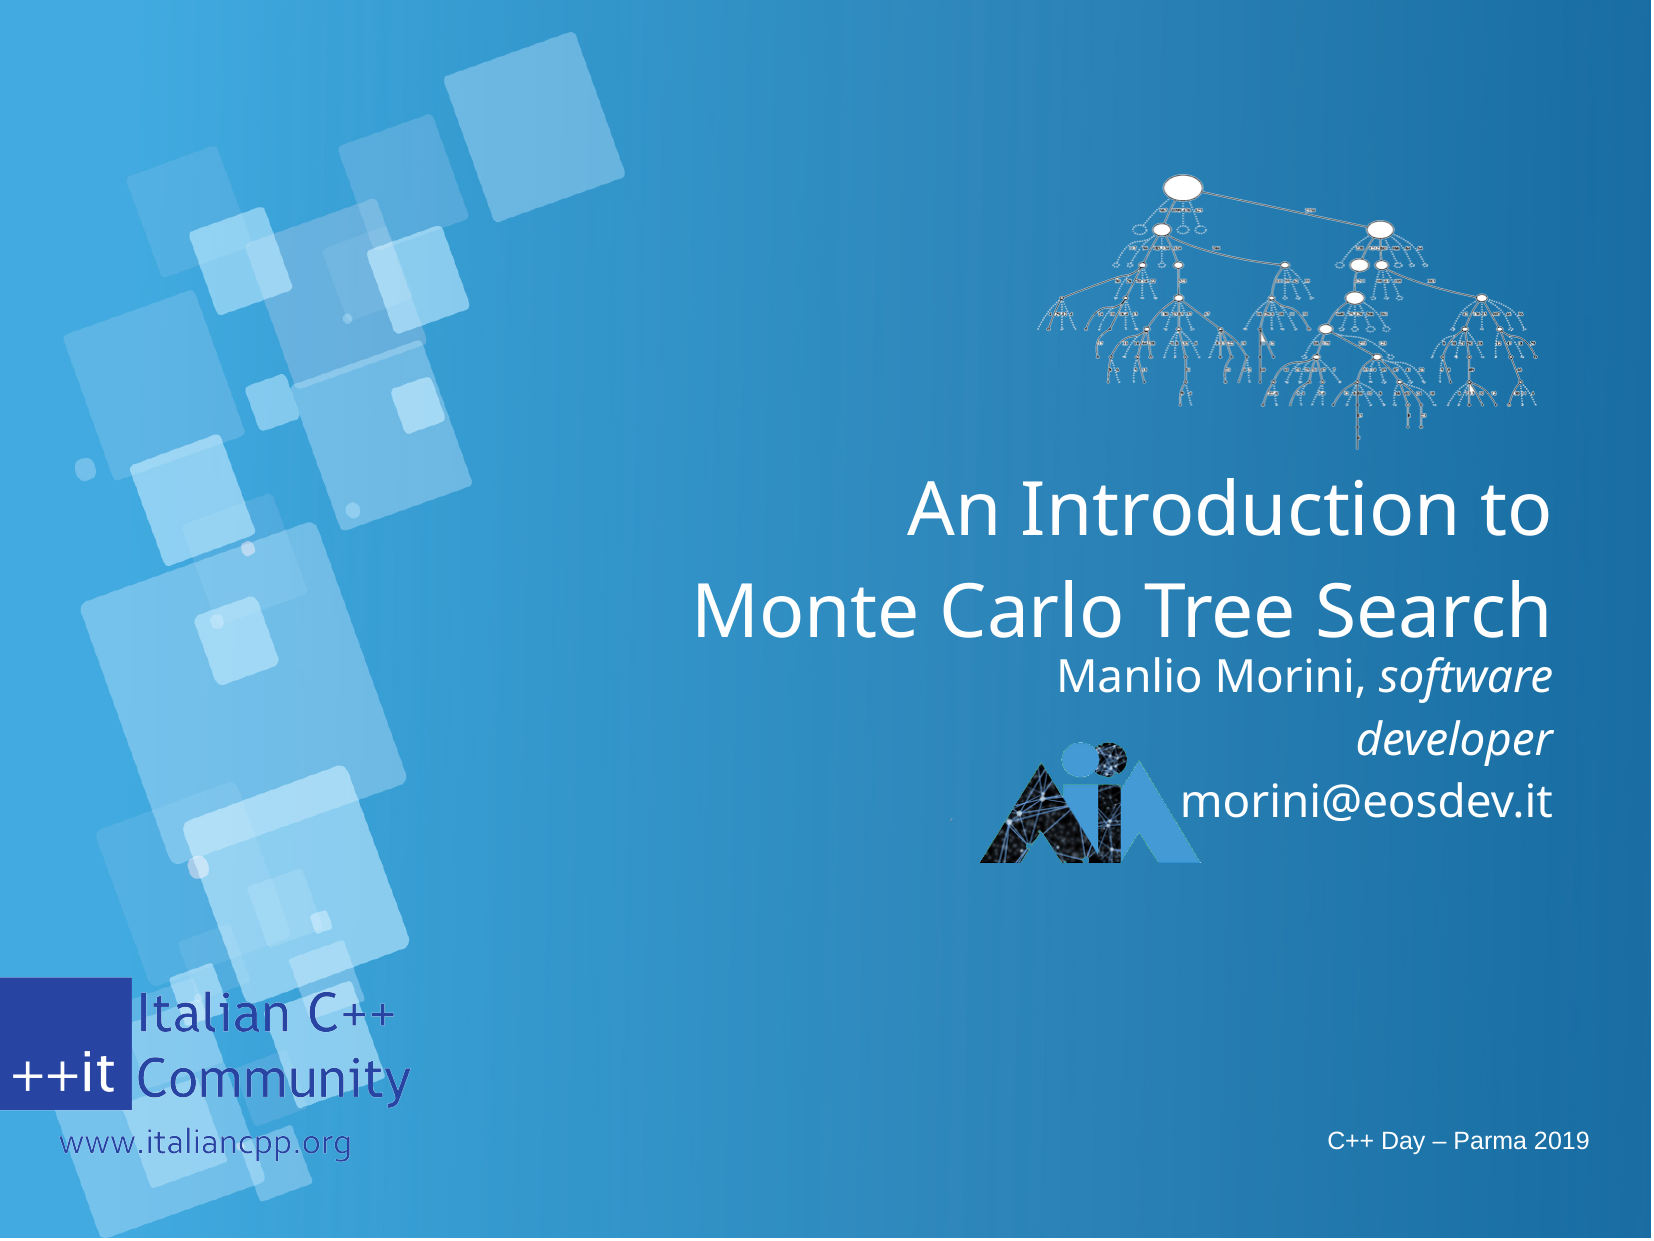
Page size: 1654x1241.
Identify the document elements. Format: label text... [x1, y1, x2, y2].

subtitle Manlio Morini, software developer morini@eosdev.it [862, 679, 1554, 795]
text_box C++ Day – Parma 2019 [1312, 1119, 1613, 1163]
title An Introduction to Monte Carlo Tree Search [627, 463, 1554, 652]
picture [0, 0, 1651, 1238]
